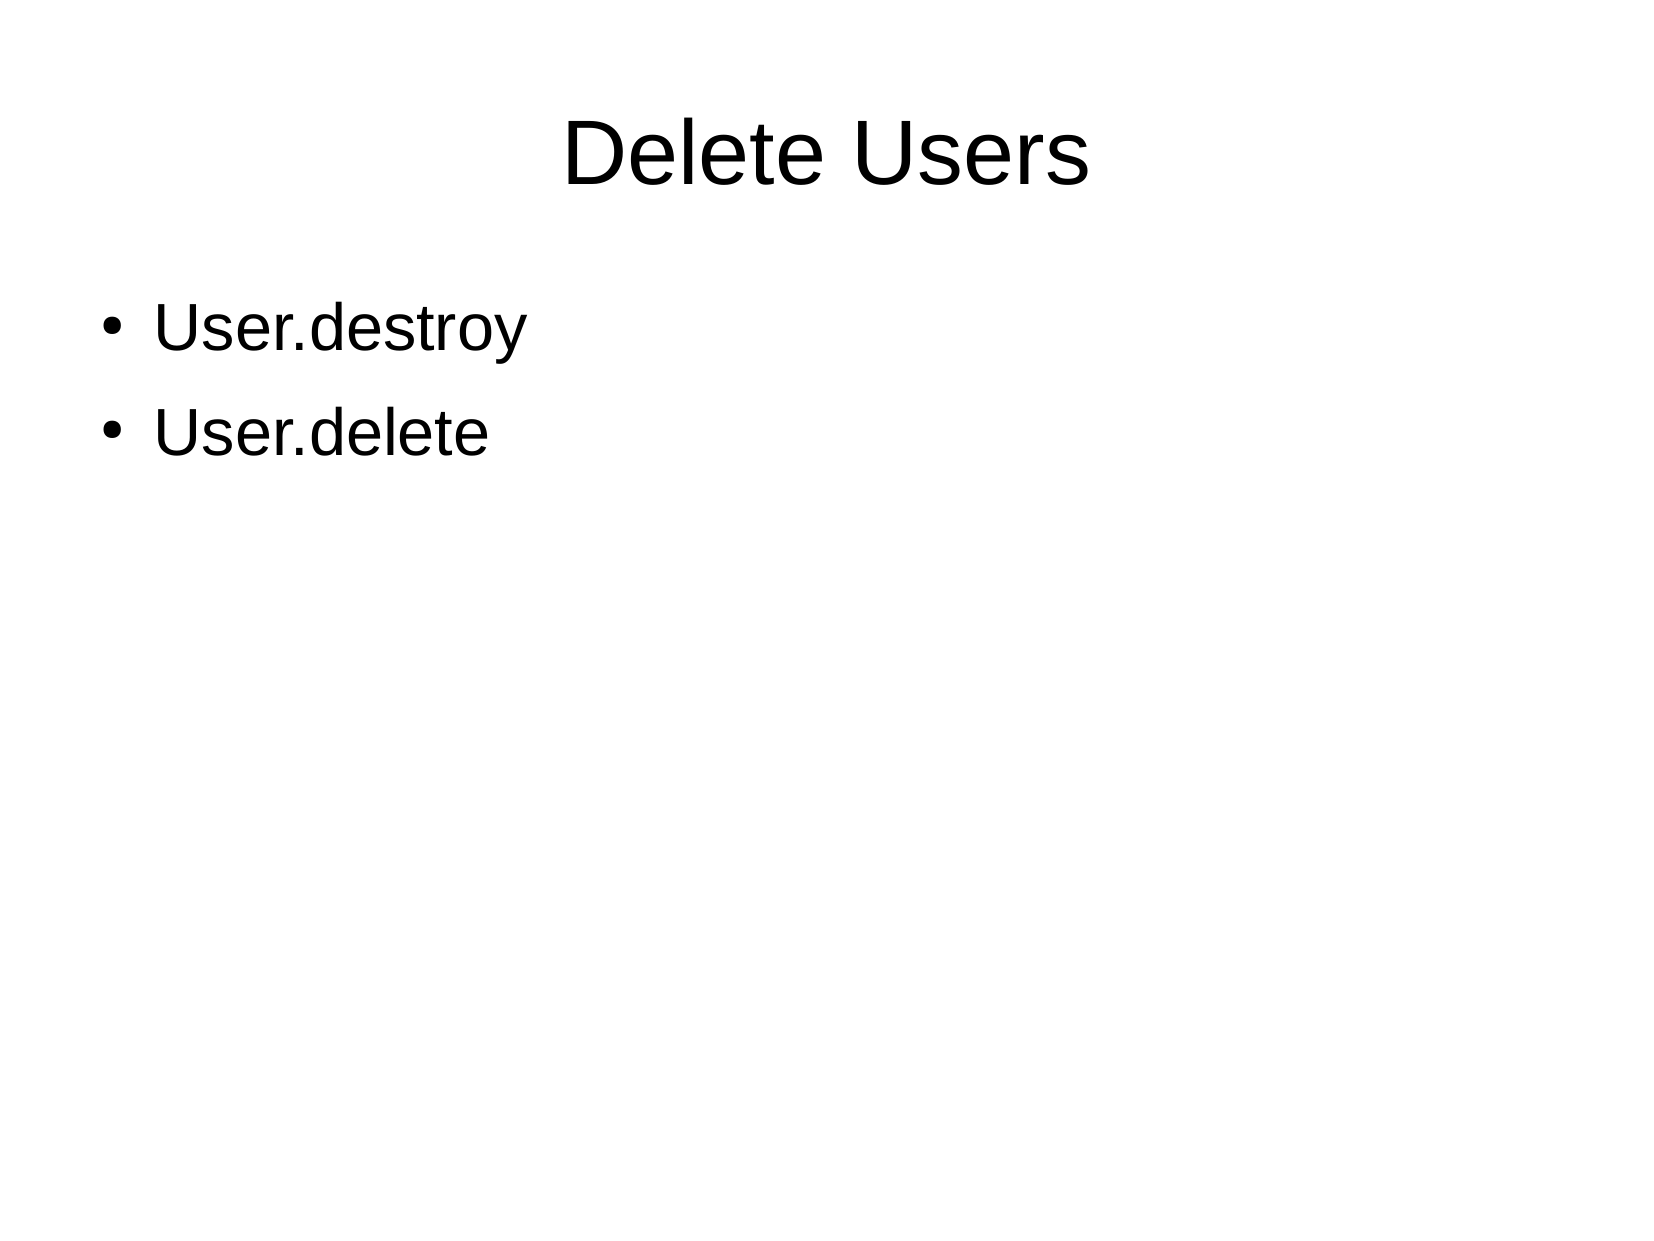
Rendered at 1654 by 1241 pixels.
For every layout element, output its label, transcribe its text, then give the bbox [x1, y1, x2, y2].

title Delete Users [82, 49, 1571, 257]
list User.destroy User.delete [82, 290, 1538, 1010]
